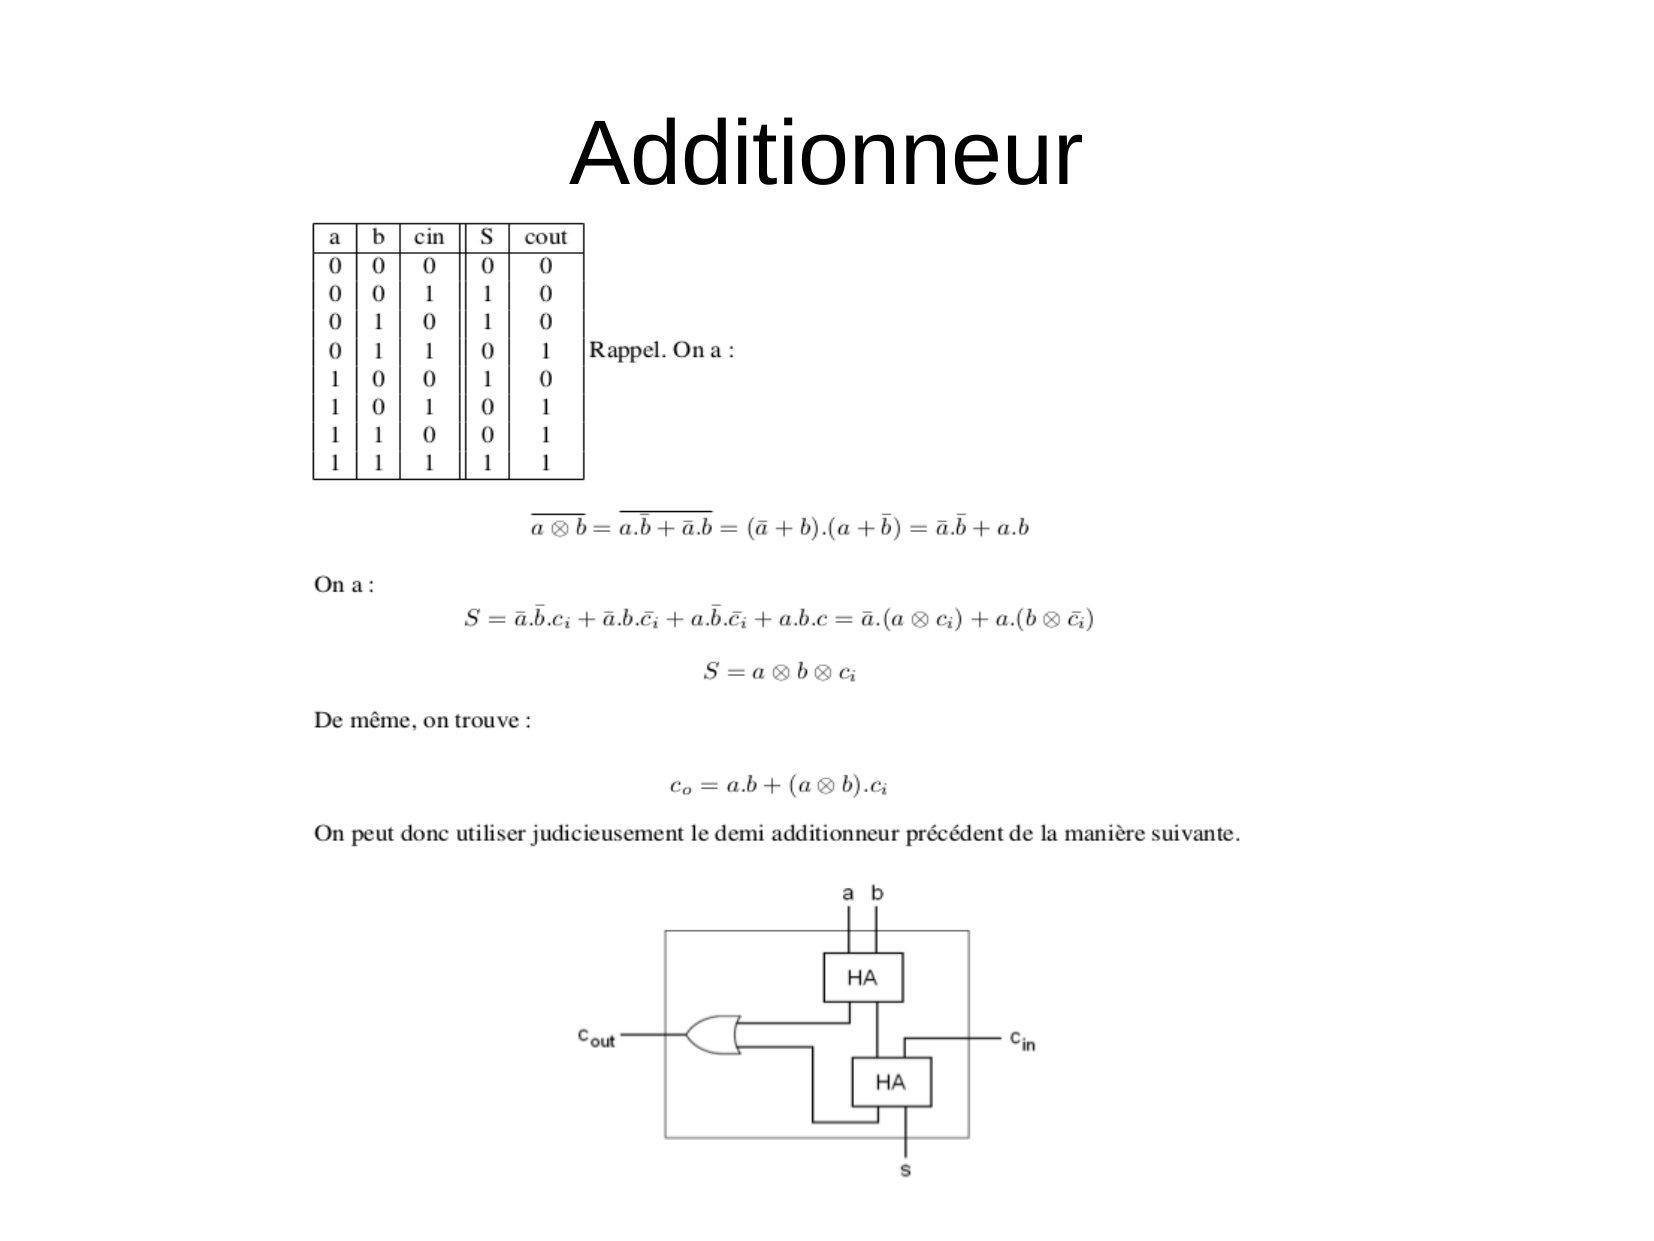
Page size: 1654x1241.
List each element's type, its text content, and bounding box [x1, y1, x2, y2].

picture [271, 205, 1347, 1193]
title Additionneur [82, 49, 1571, 257]
